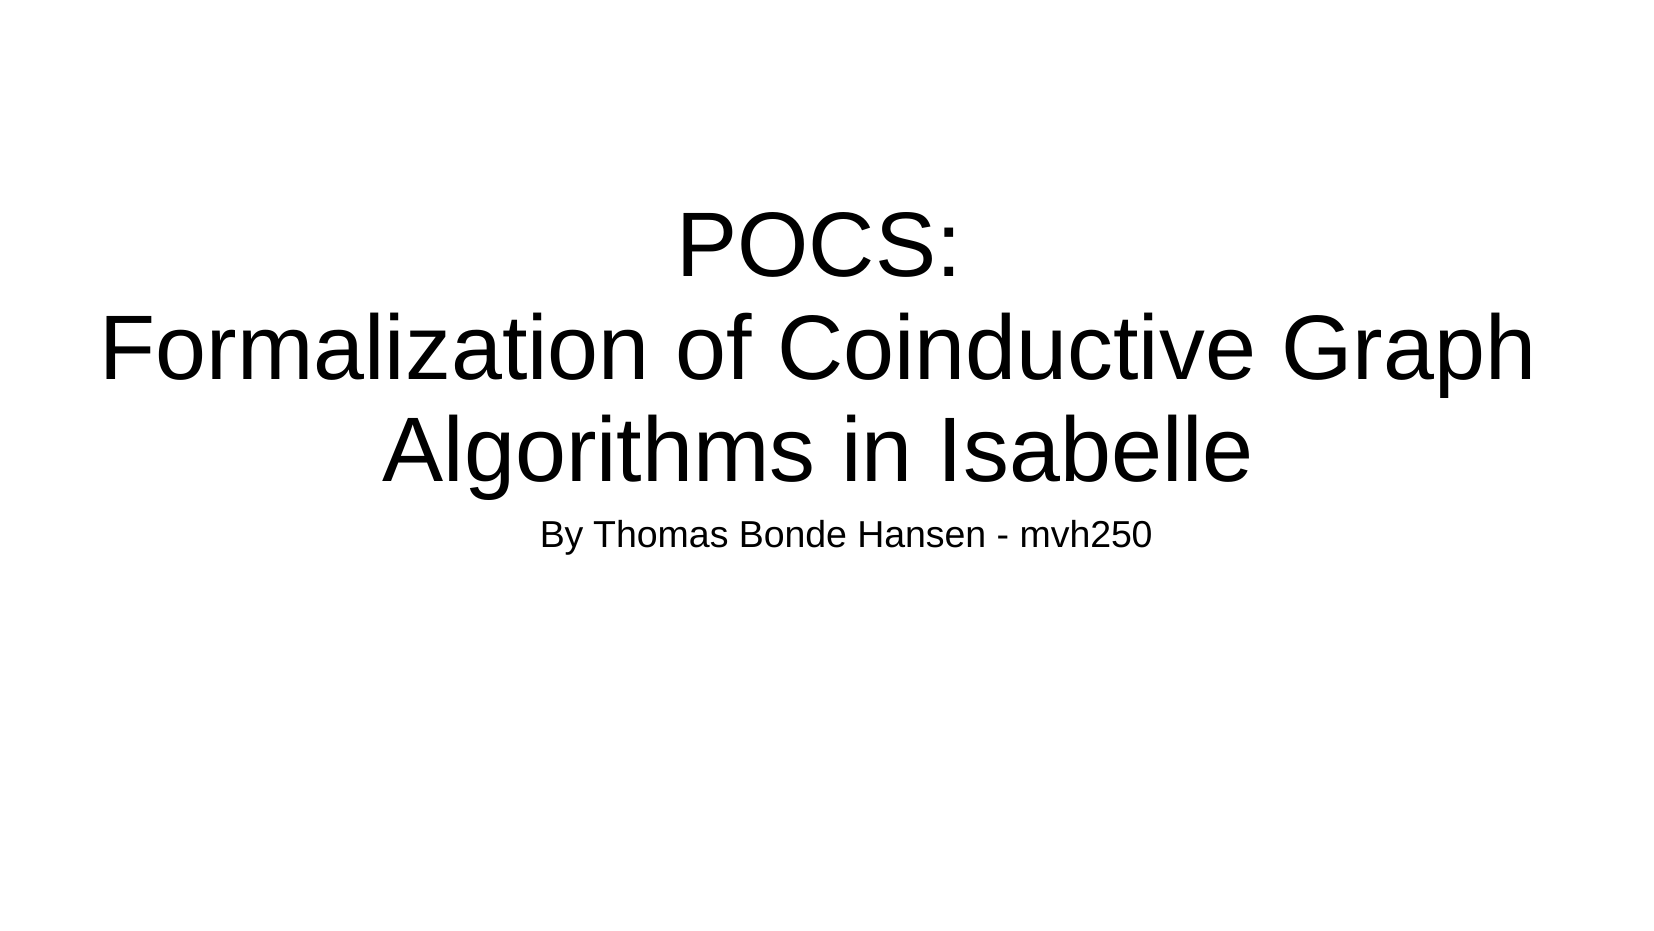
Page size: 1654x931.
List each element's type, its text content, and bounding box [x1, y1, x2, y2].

title POCS: Formalization of Coinductive Graph Algorithms in Isabelle [75, 193, 1564, 502]
text_box By Thomas Bonde Hansen - mvh250 [525, 505, 1168, 563]
